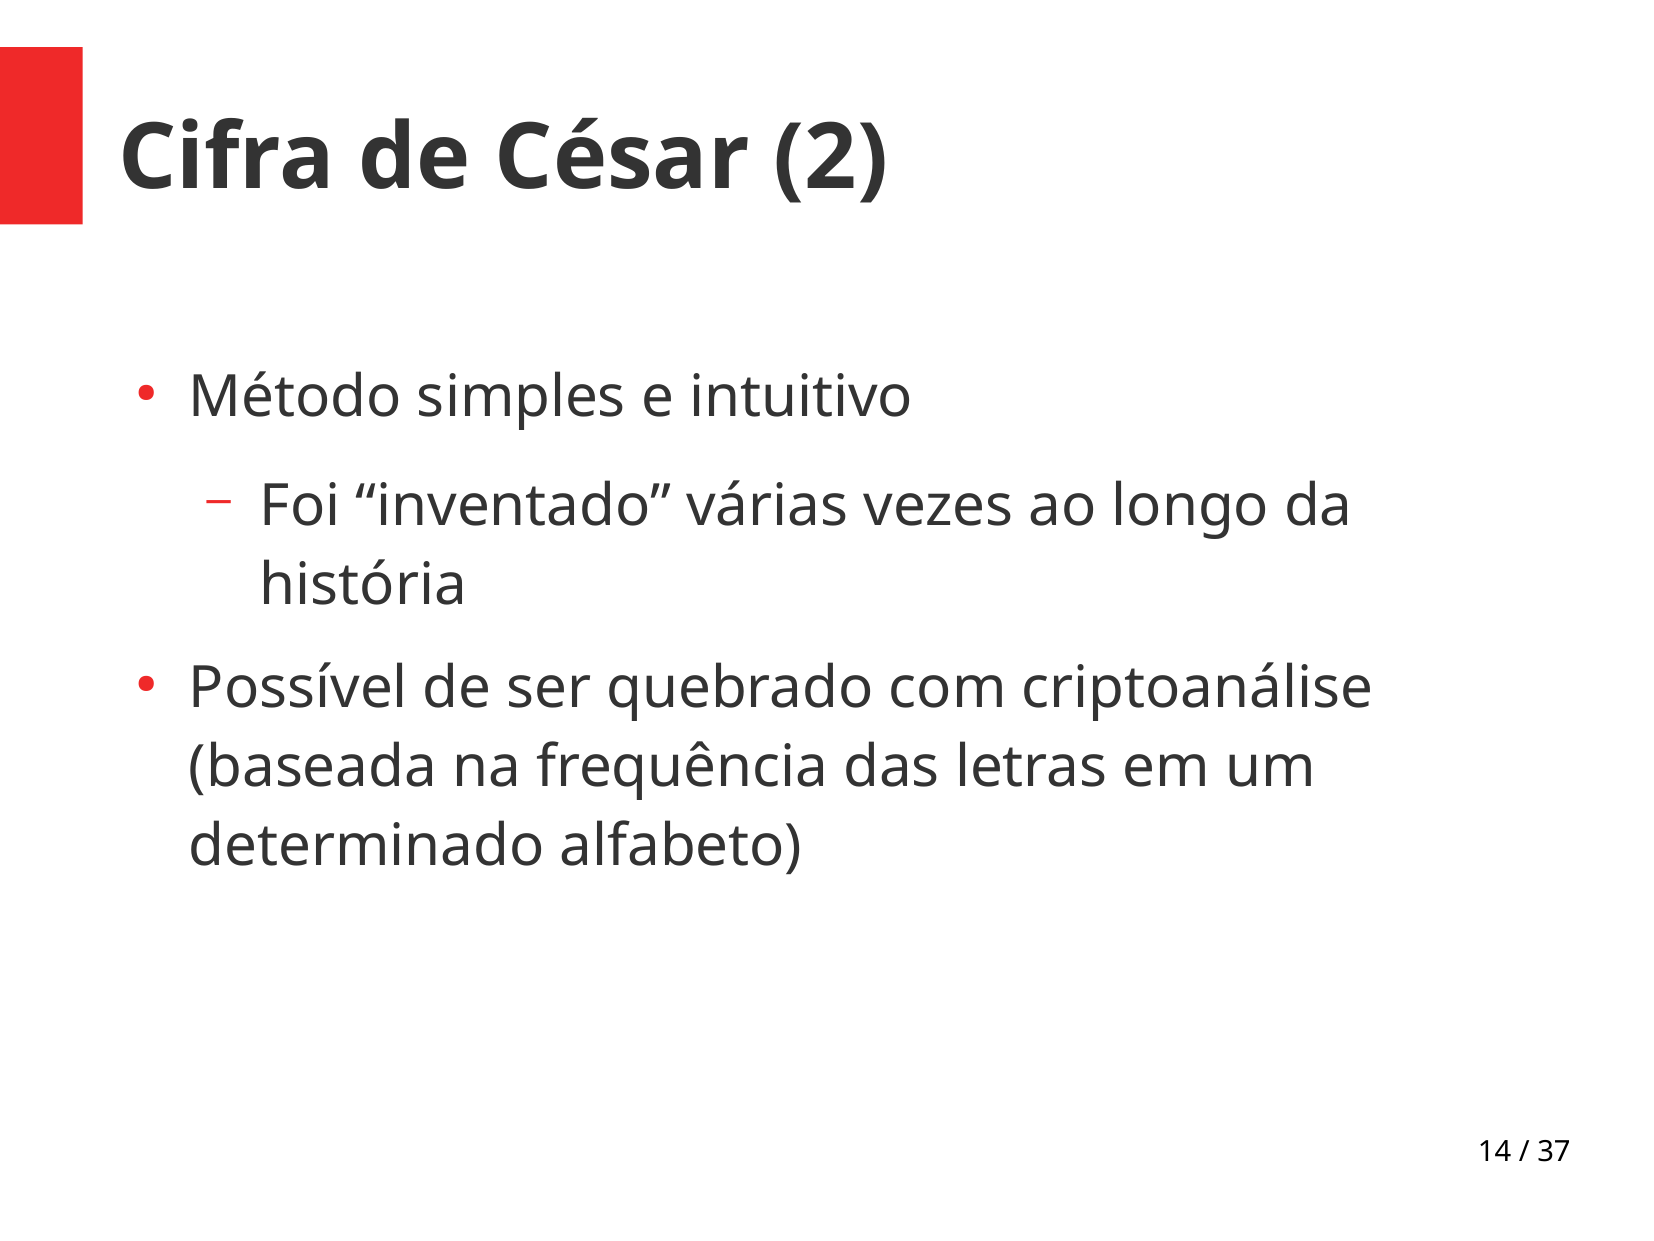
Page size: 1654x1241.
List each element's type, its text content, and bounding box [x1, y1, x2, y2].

list Método simples e intuitivo Foi “inventado” várias vezes ao longo da história Possível de ser quebrado com criptoanálise (baseada na frequência das letras em um determinado alfabeto) [118, 354, 1536, 1074]
title Cifra de César (2) [118, 49, 1571, 257]
